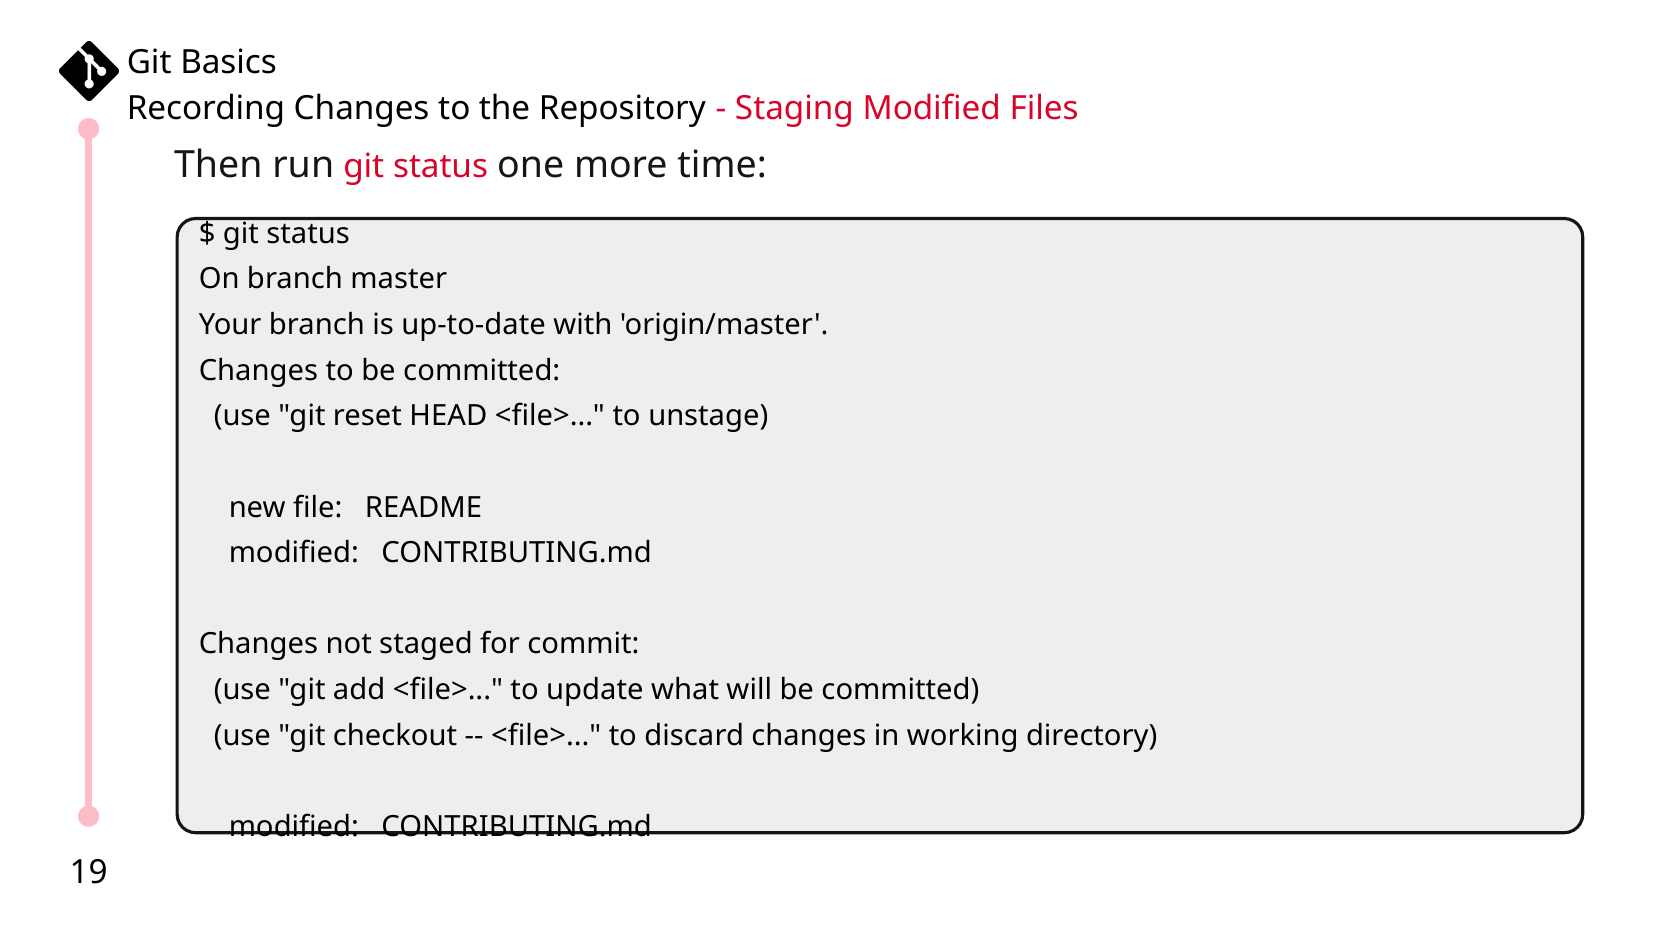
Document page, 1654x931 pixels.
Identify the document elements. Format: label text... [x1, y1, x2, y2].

text_box Git Basics Recording Changes to the Repository - Staging Modified Files [112, 31, 1506, 113]
picture [59, 41, 119, 101]
text_box Then run git status one more time: [159, 129, 1341, 191]
text_box 19 [47, 840, 130, 889]
text_box $ git status On branch master Your branch is up-to-date with 'origin/master'. Changes to be committed: (use "git reset HEAD <file>..." to unstage) new file: README modified: CONTRIBUTING.md Changes not staged for commit: (use "git add <file>..." to update what will be committed) (use "git checkout -- <file>..." to discard changes in working directory) modified: CONTRIBUTING.md [177, 218, 1583, 833]
